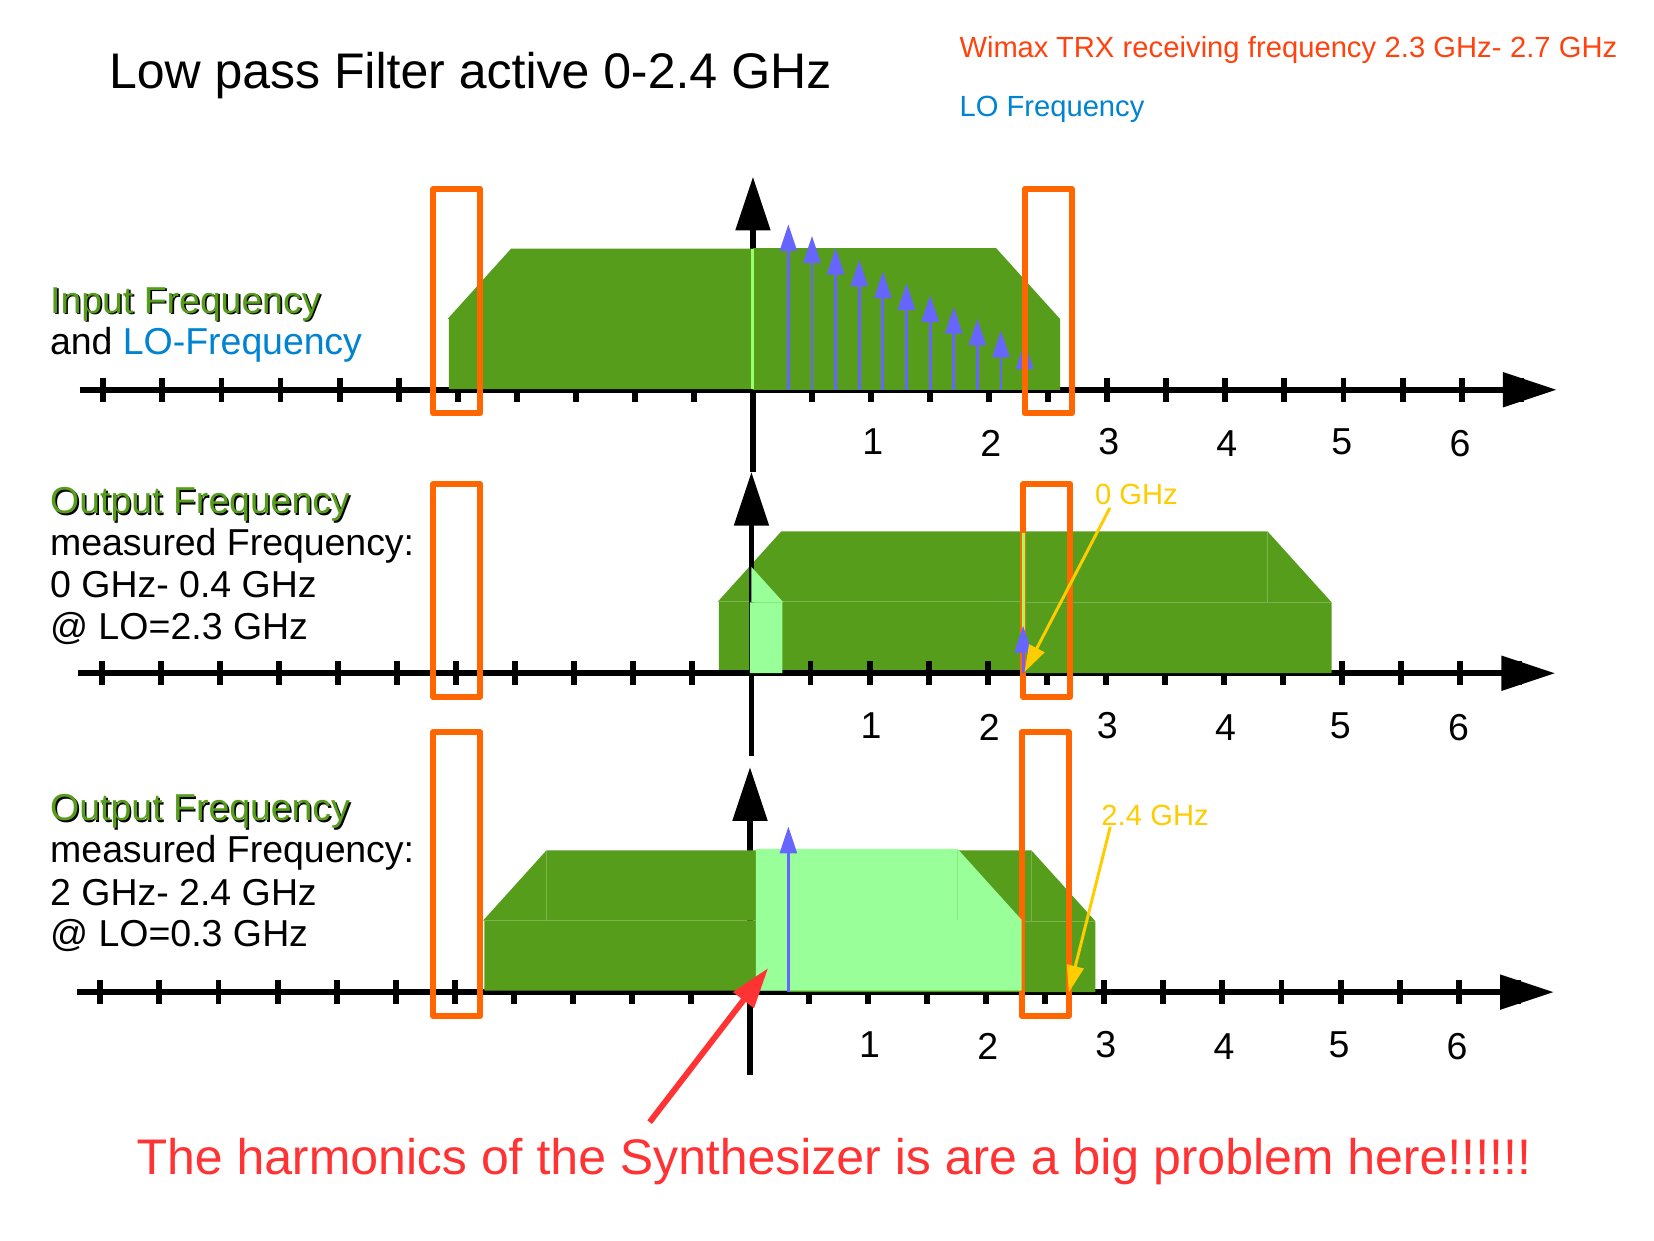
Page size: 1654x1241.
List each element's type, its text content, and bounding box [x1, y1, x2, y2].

text_box Input Frequency and LO-Frequency [35, 271, 377, 371]
text_box Output Frequency measured Frequency: 0 GHz- 0.4 GHz @ LO=2.3 GHz [35, 472, 429, 656]
text_box The harmonics of the Synthesizer is are a big problem here!!!!!! [121, 1122, 1548, 1193]
text_box 2.4 GHz [1086, 791, 1224, 839]
text_box 1 [845, 696, 897, 754]
text_box 2 [964, 699, 1015, 756]
text_box [1026, 531, 1067, 646]
text_box [1072, 895, 1087, 965]
text_box [1028, 283, 1061, 390]
text_box 5 [1313, 1015, 1365, 1073]
text_box [1073, 531, 1332, 674]
text_box 6 [1434, 415, 1486, 473]
text_box 5 [1316, 413, 1368, 471]
text_box [813, 248, 835, 390]
text_box 3 [1083, 413, 1135, 470]
text_box [483, 848, 787, 991]
text_box 3 [1082, 696, 1133, 754]
text_box 4 [1200, 699, 1251, 756]
text_box [1026, 596, 1067, 674]
text_box LO Frequency [944, 82, 1168, 131]
text_box Wimax TRX receiving frequency 2.3 GHz- 2.7 GHz [944, 23, 1633, 72]
text_box 0 GHz [1080, 470, 1193, 518]
text_box 4 [1201, 415, 1253, 473]
text_box 6 [1431, 1017, 1483, 1075]
text_box [717, 531, 1020, 674]
text_box [483, 248, 787, 390]
text_box [788, 848, 1022, 993]
text_box 2 [962, 1017, 1013, 1075]
text_box Low pass Filter active 0-2.4 GHz [94, 35, 847, 107]
text_box [836, 248, 1022, 390]
text_box 4 [1198, 1017, 1250, 1075]
text_box 1 [847, 413, 898, 471]
text_box 5 [1315, 696, 1366, 754]
text_box 6 [1433, 699, 1484, 756]
text_box [1073, 531, 1095, 573]
text_box [1025, 850, 1066, 993]
text_box 3 [1080, 1015, 1132, 1073]
text_box Output Frequency measured Frequency: 2 GHz- 2.4 GHz @ LO=0.3 GHz [35, 779, 429, 963]
text_box [447, 286, 477, 390]
text_box 1 [844, 1015, 895, 1073]
text_box [790, 248, 811, 390]
text_box 2 [965, 415, 1016, 473]
text_box [1072, 915, 1096, 993]
